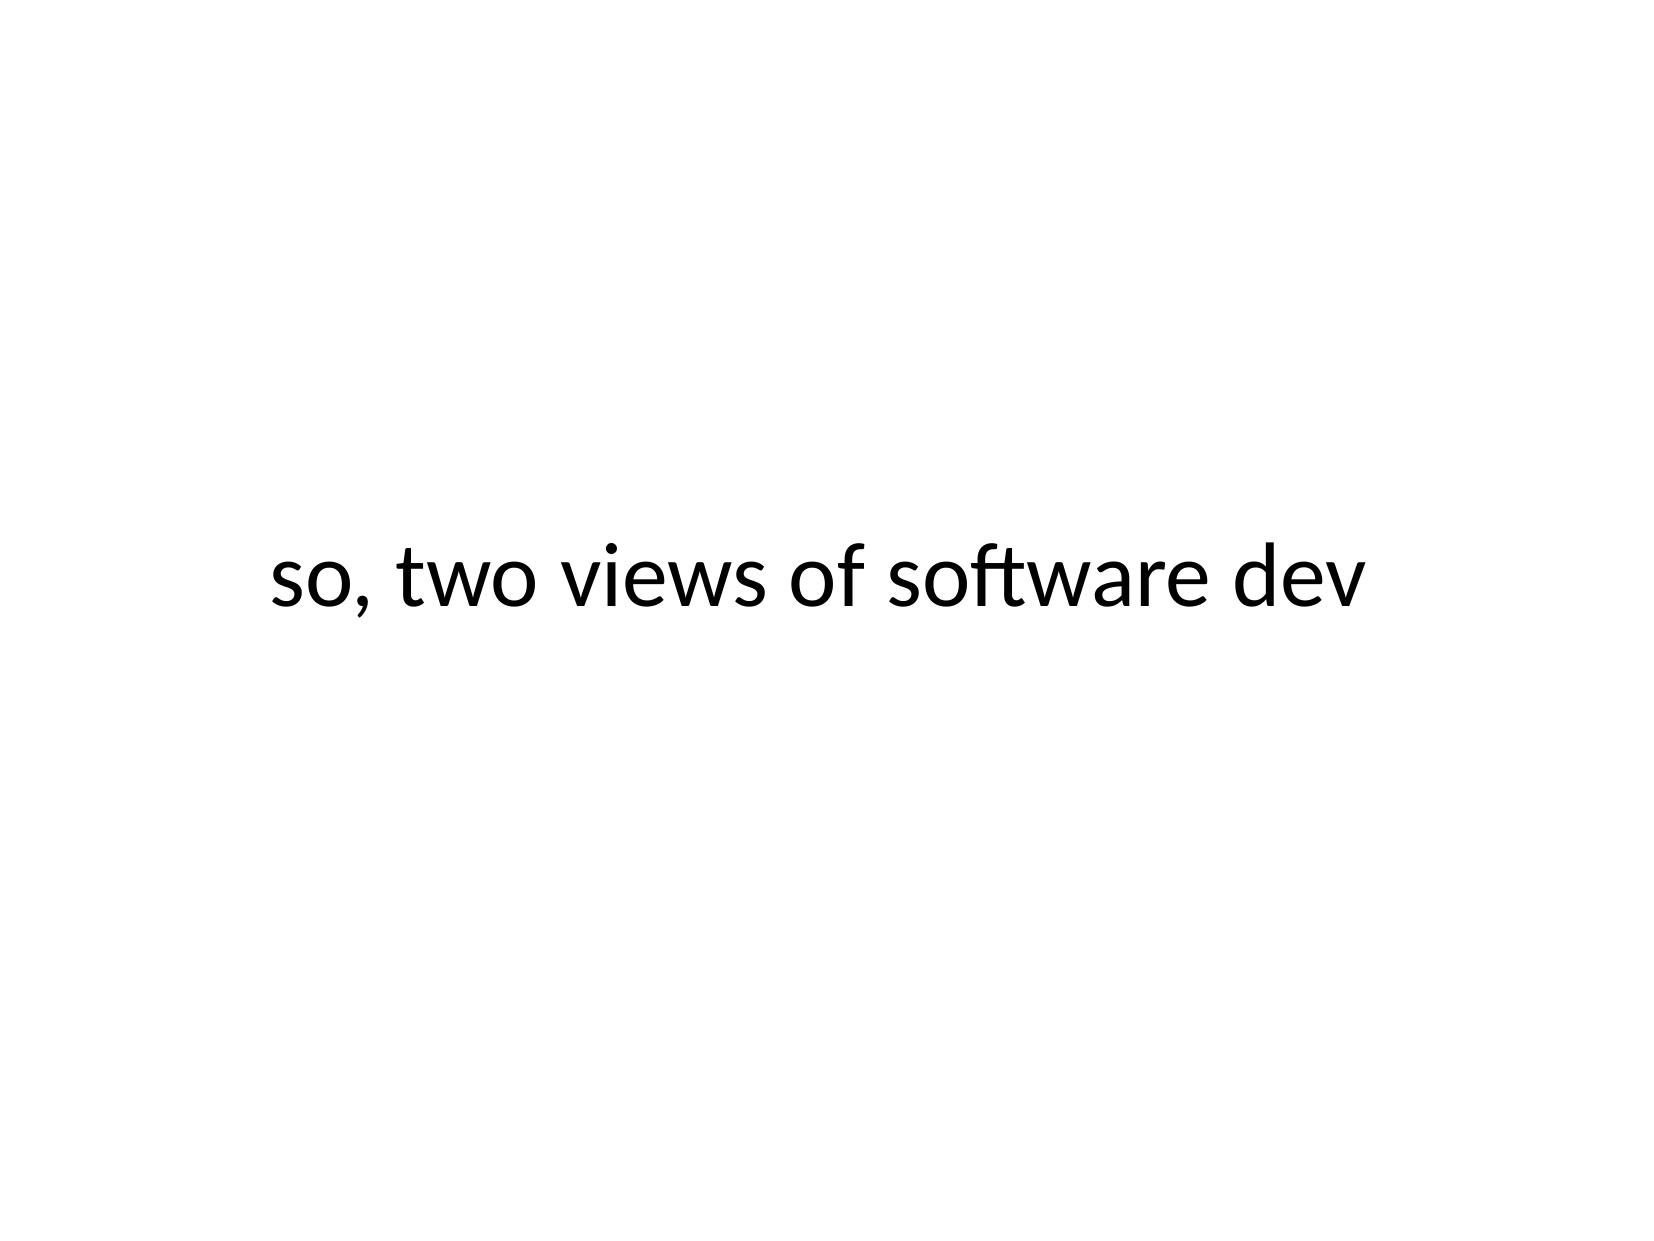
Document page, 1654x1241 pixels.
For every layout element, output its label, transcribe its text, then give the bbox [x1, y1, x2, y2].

title so, two views of software dev [75, 480, 1564, 688]
